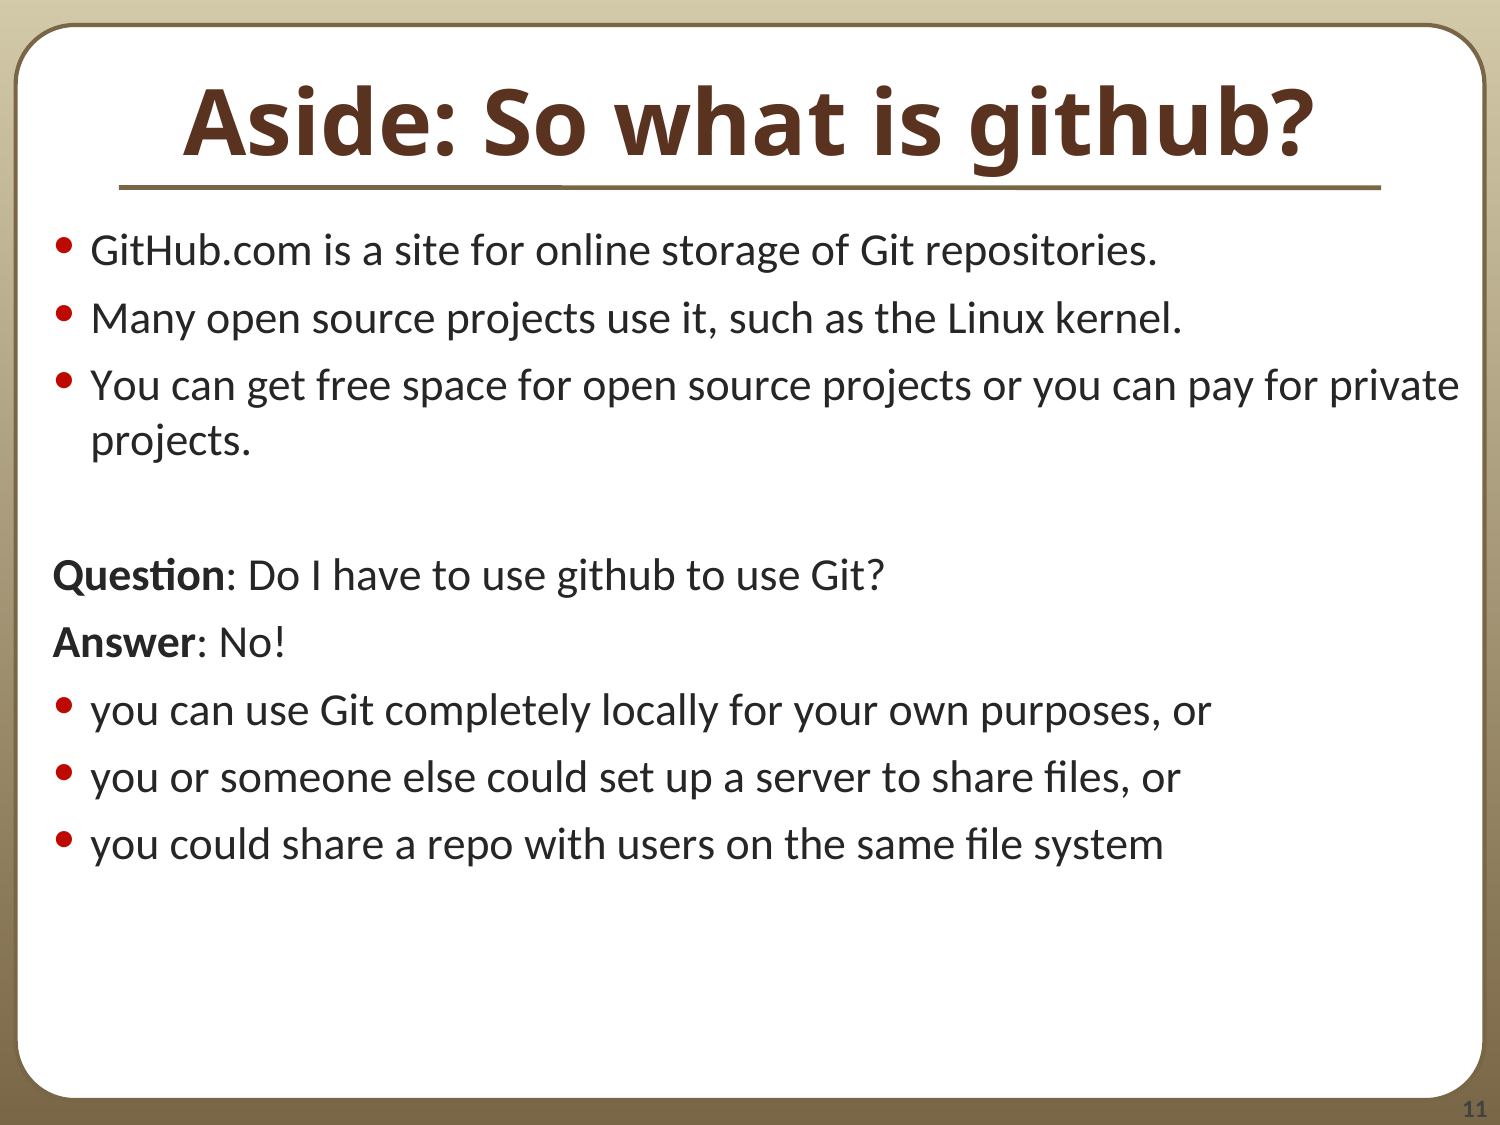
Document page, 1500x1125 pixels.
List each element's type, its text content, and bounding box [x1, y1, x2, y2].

title Aside: So what is github? [0, 24, 1500, 212]
list GitHub.com is a site for online storage of Git repositories. Many open source projects use it, such as the Linux kernel. You can get free space for open source projects or you can pay for private projects. Question: Do I have to use github to use Git? Answer: No! you can use Git completely locally for your own purposes, or you or someone else could set up a server to share files, or you could share a repo with users on the same file system [0, 212, 1500, 963]
